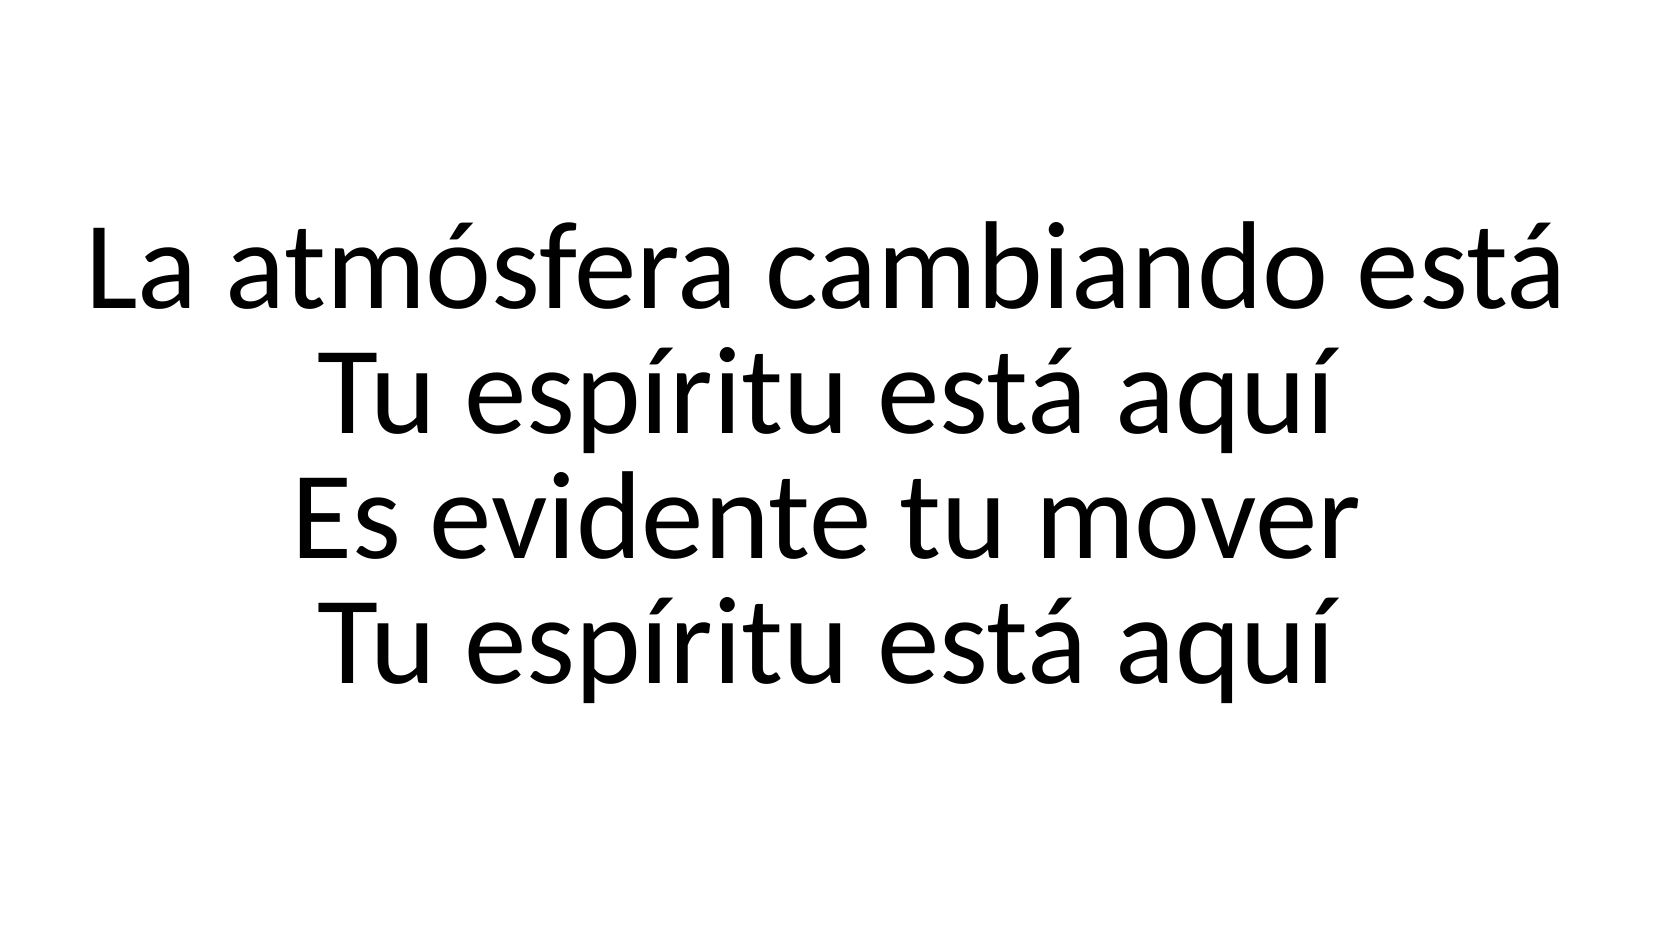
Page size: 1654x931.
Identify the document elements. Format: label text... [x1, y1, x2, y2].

title La atmósfera cambiando está Tu espíritu está aquí Es evidente tu mover Tu espíritu está aquí [0, 0, 1654, 931]
